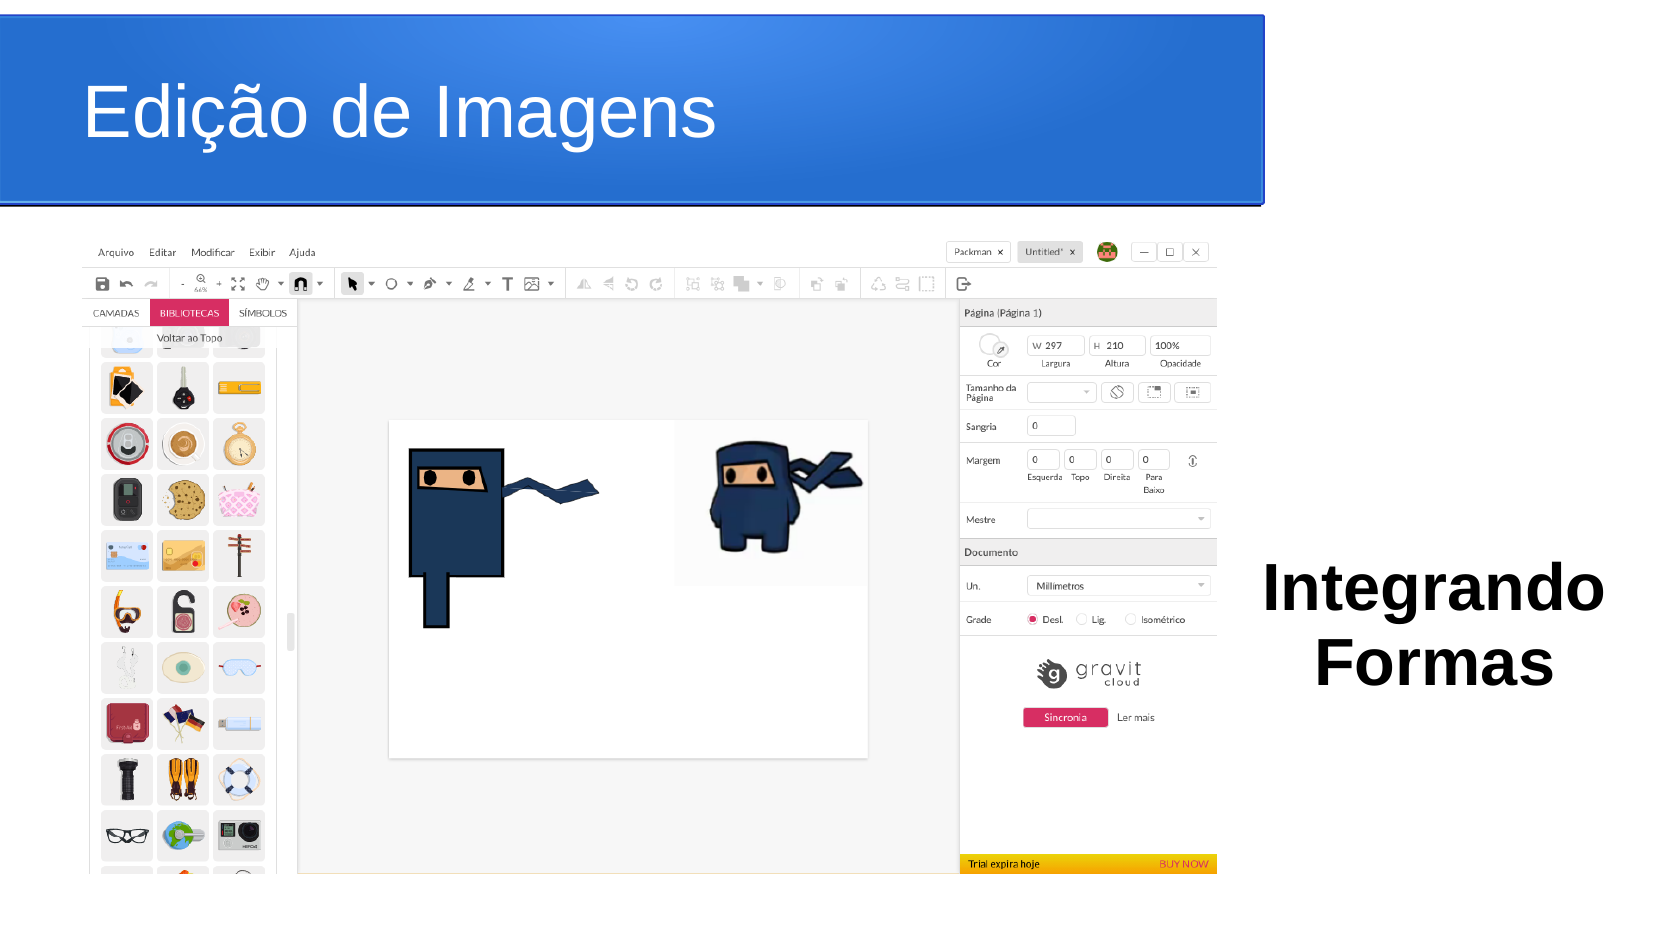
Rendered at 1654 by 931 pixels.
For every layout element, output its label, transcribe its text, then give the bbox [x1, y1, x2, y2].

picture [82, 236, 1217, 875]
title Edição de Imagens [82, 35, 1235, 189]
subtitle Integrando Formas [1217, 513, 1654, 737]
